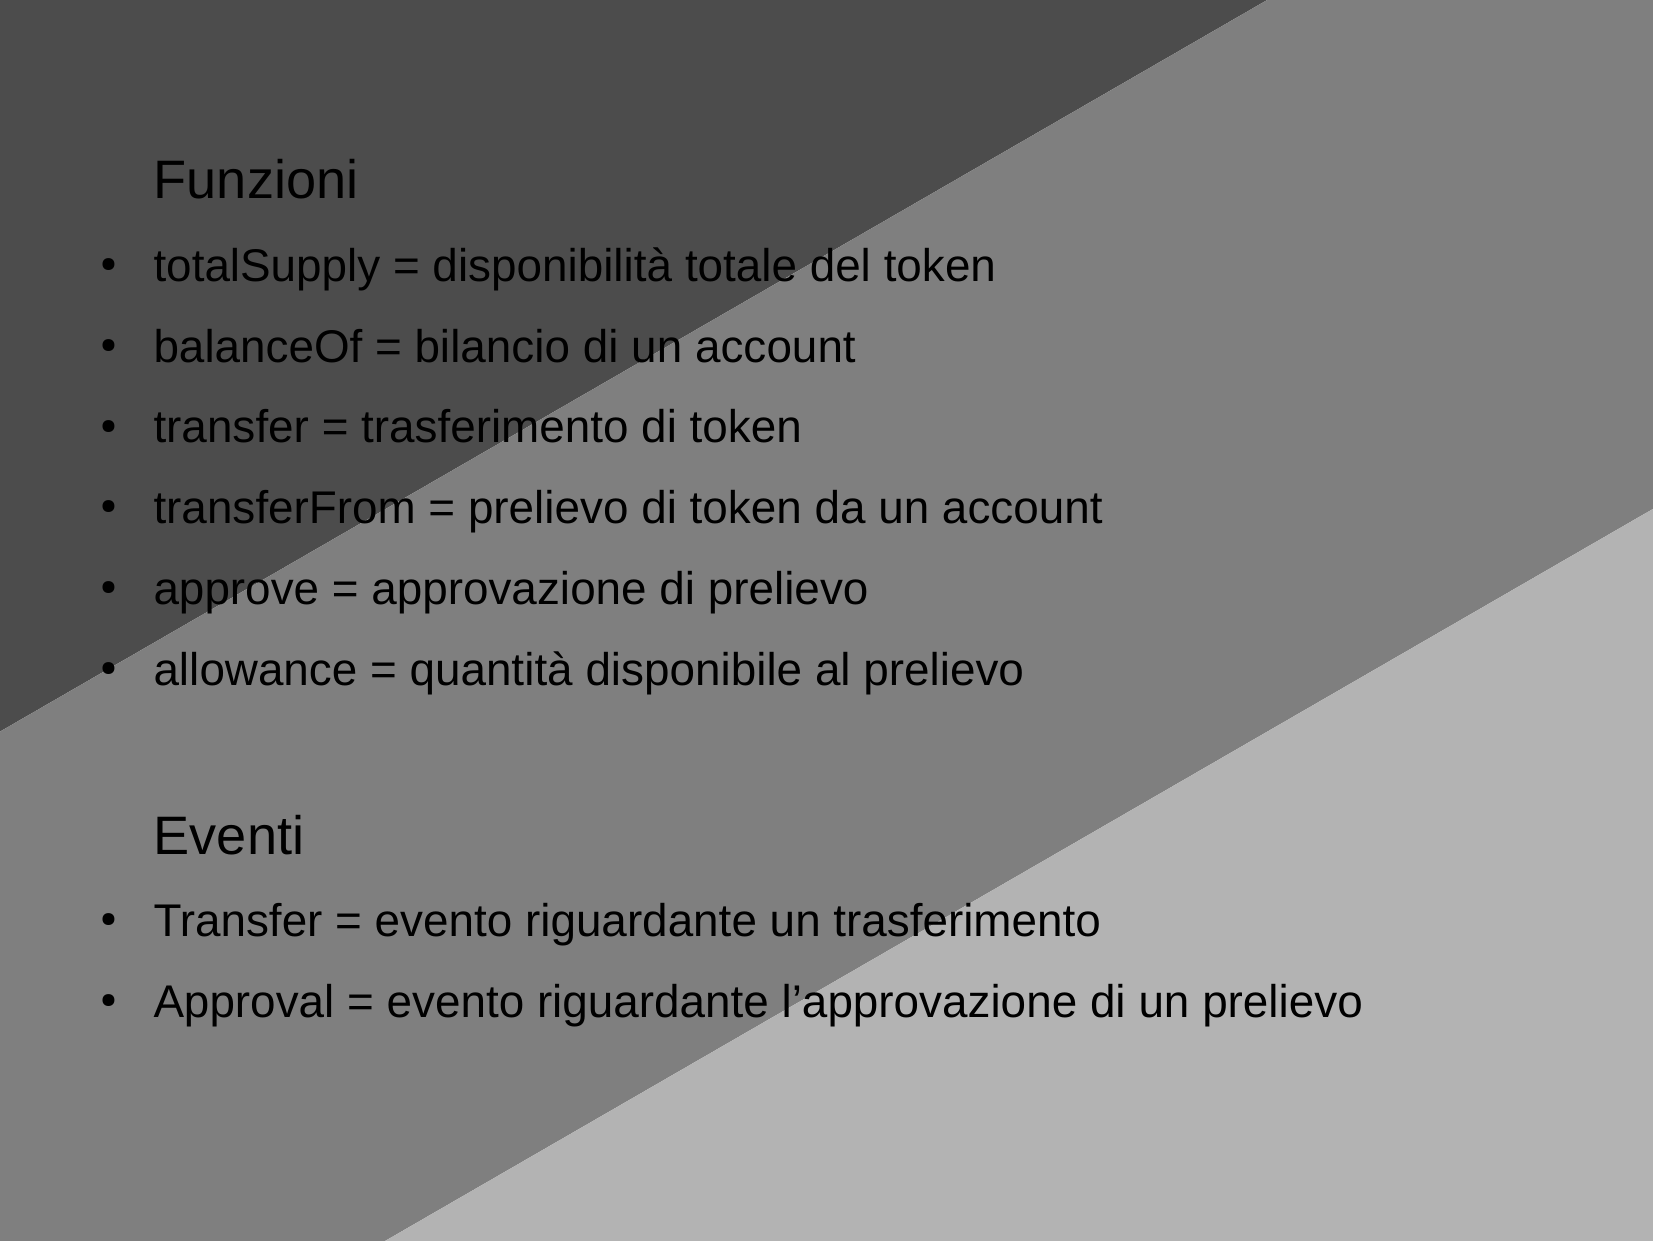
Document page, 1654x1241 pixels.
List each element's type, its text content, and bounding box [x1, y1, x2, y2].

list Funzioni totalSupply = disponibilità totale del token balanceOf = bilancio di un account transfer = trasferimento di token transferFrom = prelievo di token da un account approve = approvazione di prelievo allowance = quantità disponibile al prelievo Eventi Transfer = evento riguardante un trasferimento Approval = evento riguardante l’approvazione di un prelievo [82, 150, 1546, 1096]
